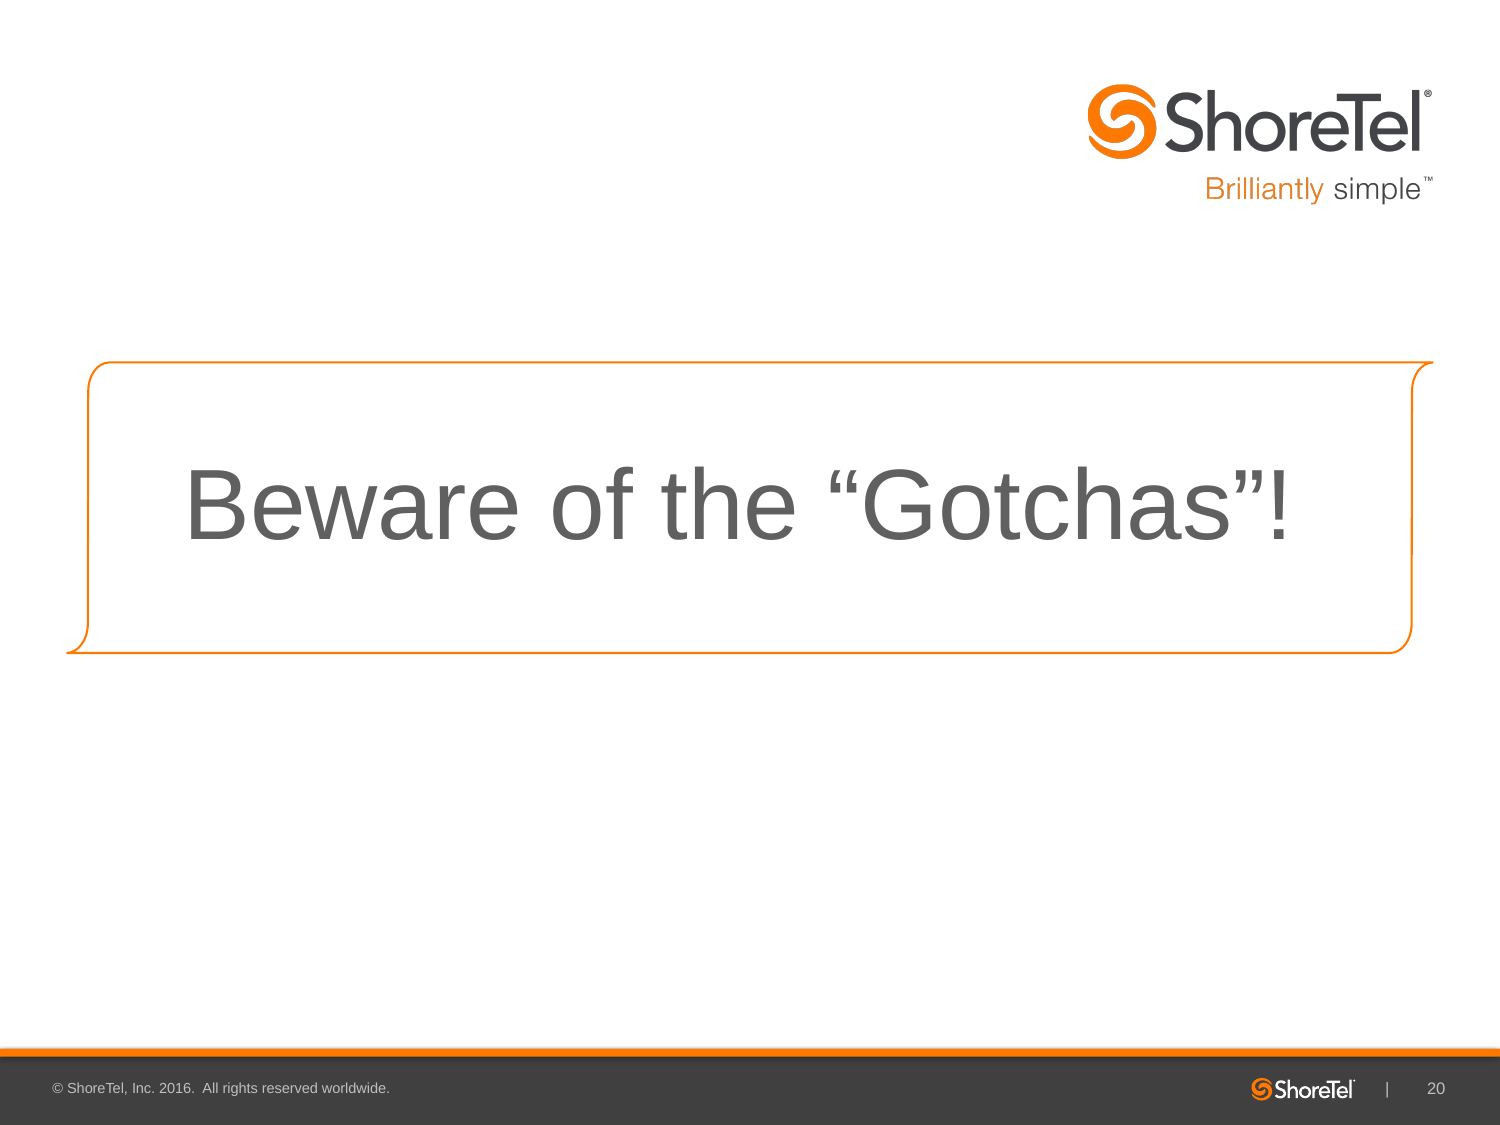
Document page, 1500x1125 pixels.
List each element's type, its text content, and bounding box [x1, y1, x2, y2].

title Beware of the “Gotchas”! [143, 362, 1335, 653]
picture [1050, 46, 1457, 233]
